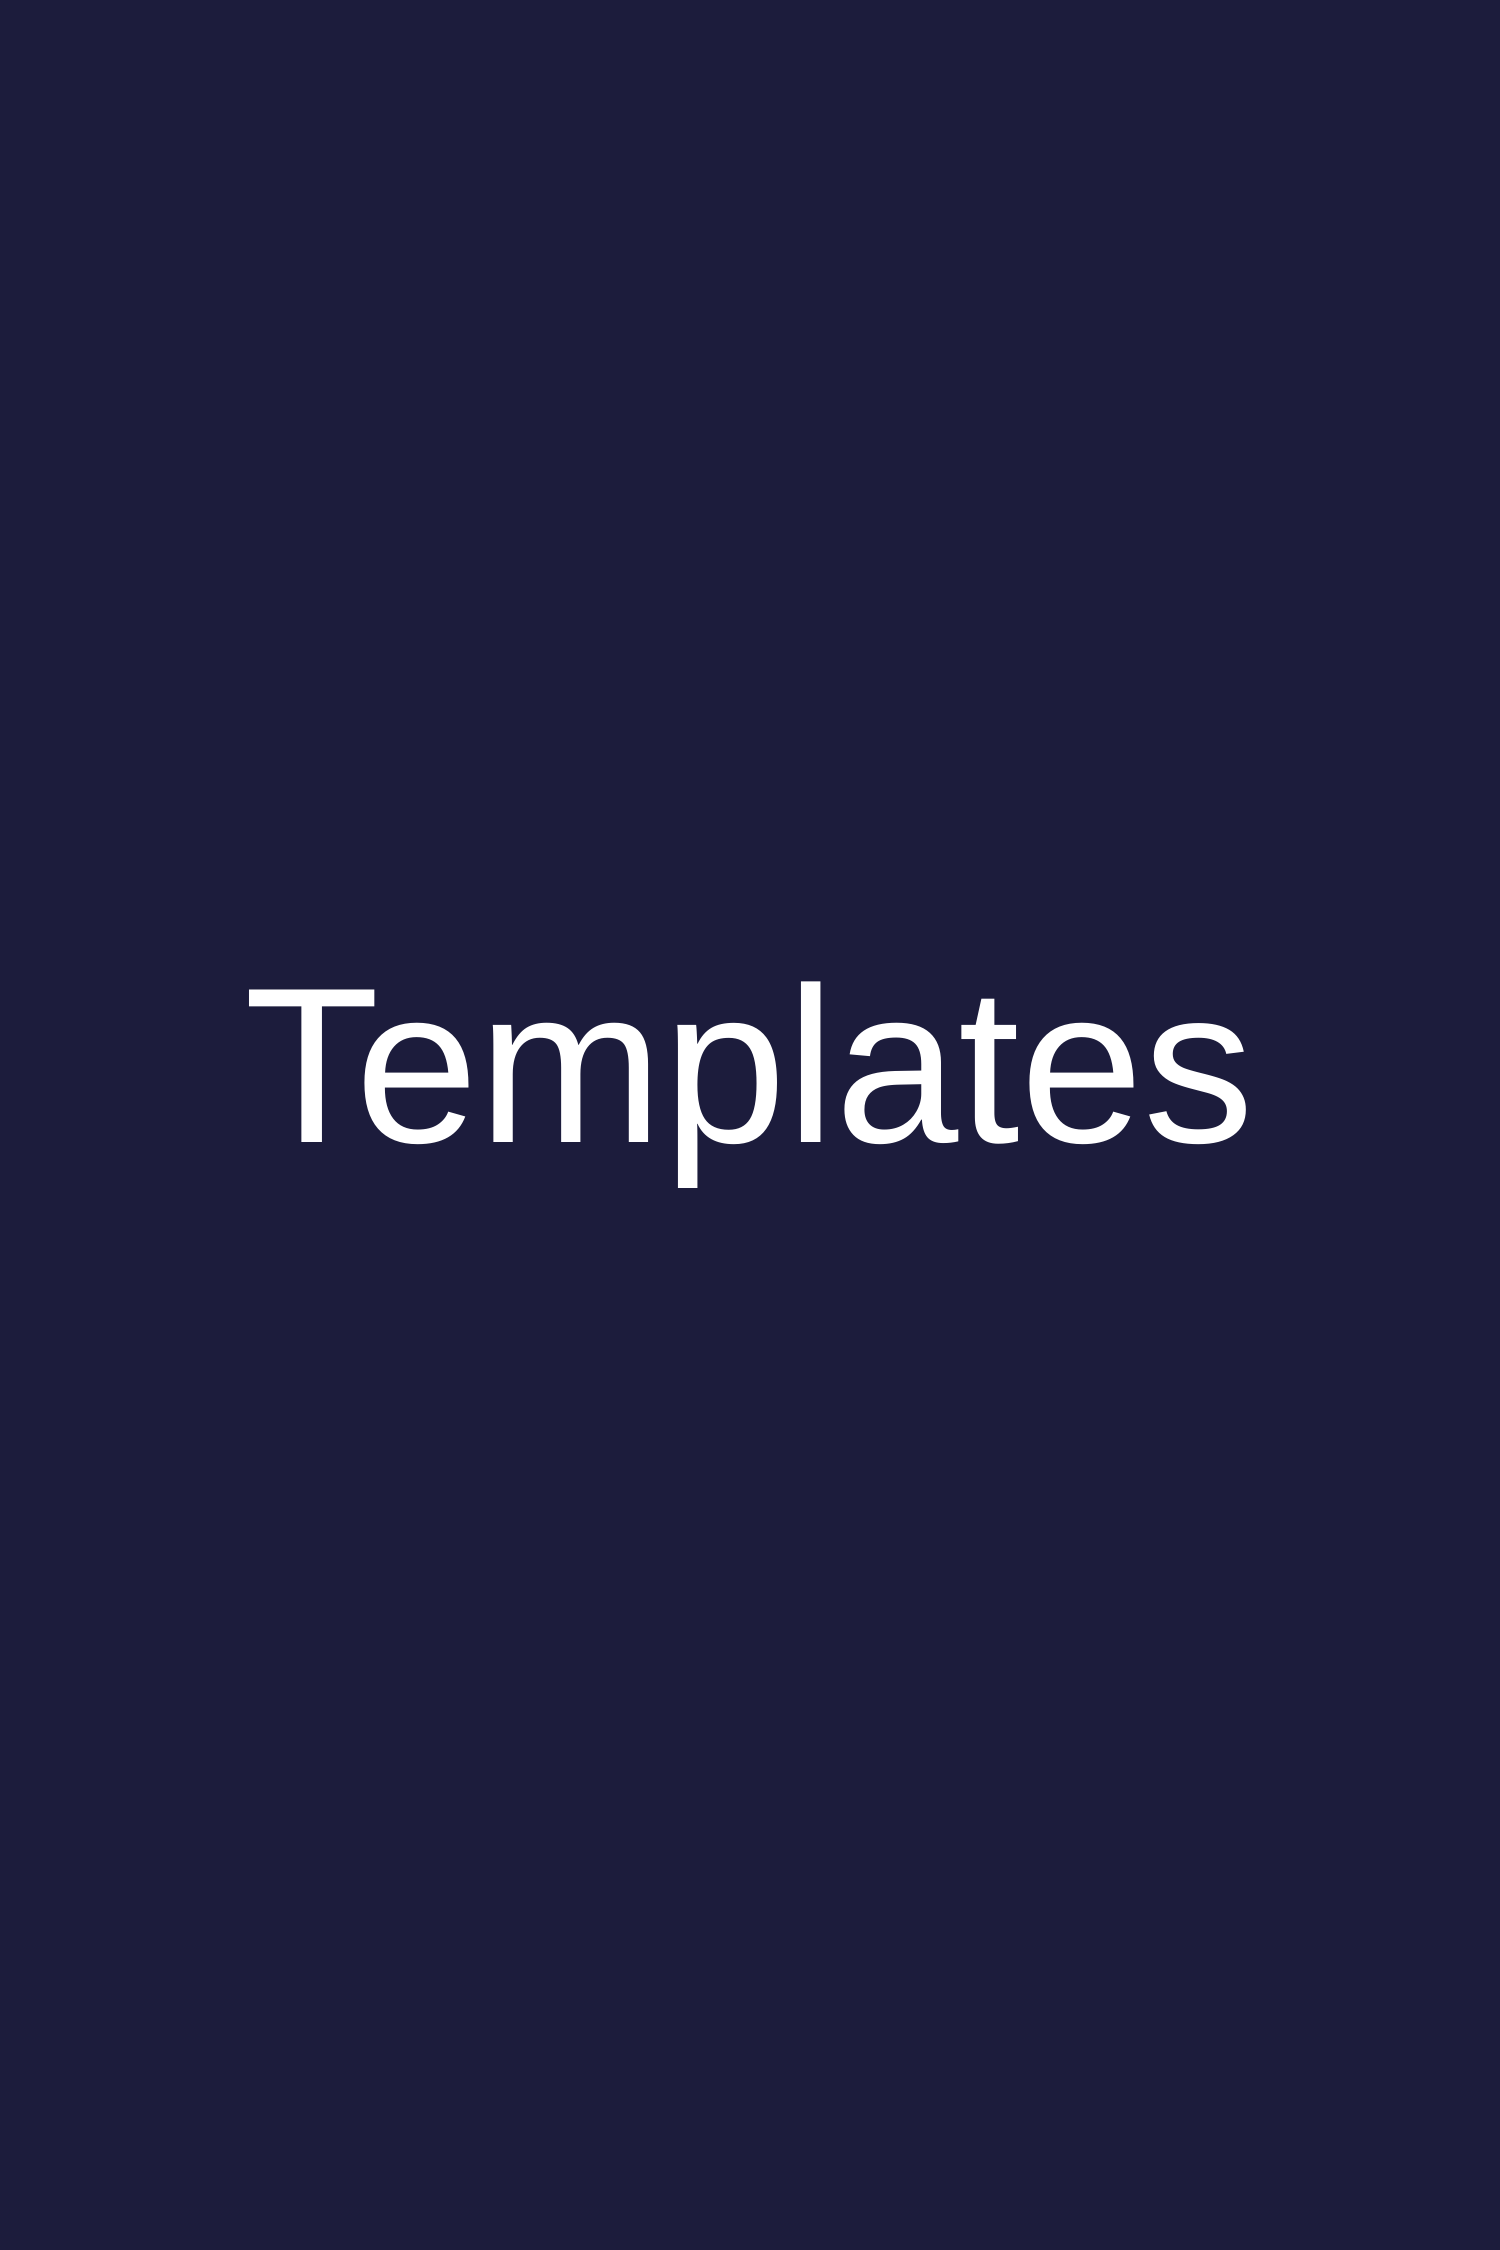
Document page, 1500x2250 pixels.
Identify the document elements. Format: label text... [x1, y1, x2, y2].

title Templates [75, 877, 1426, 1254]
